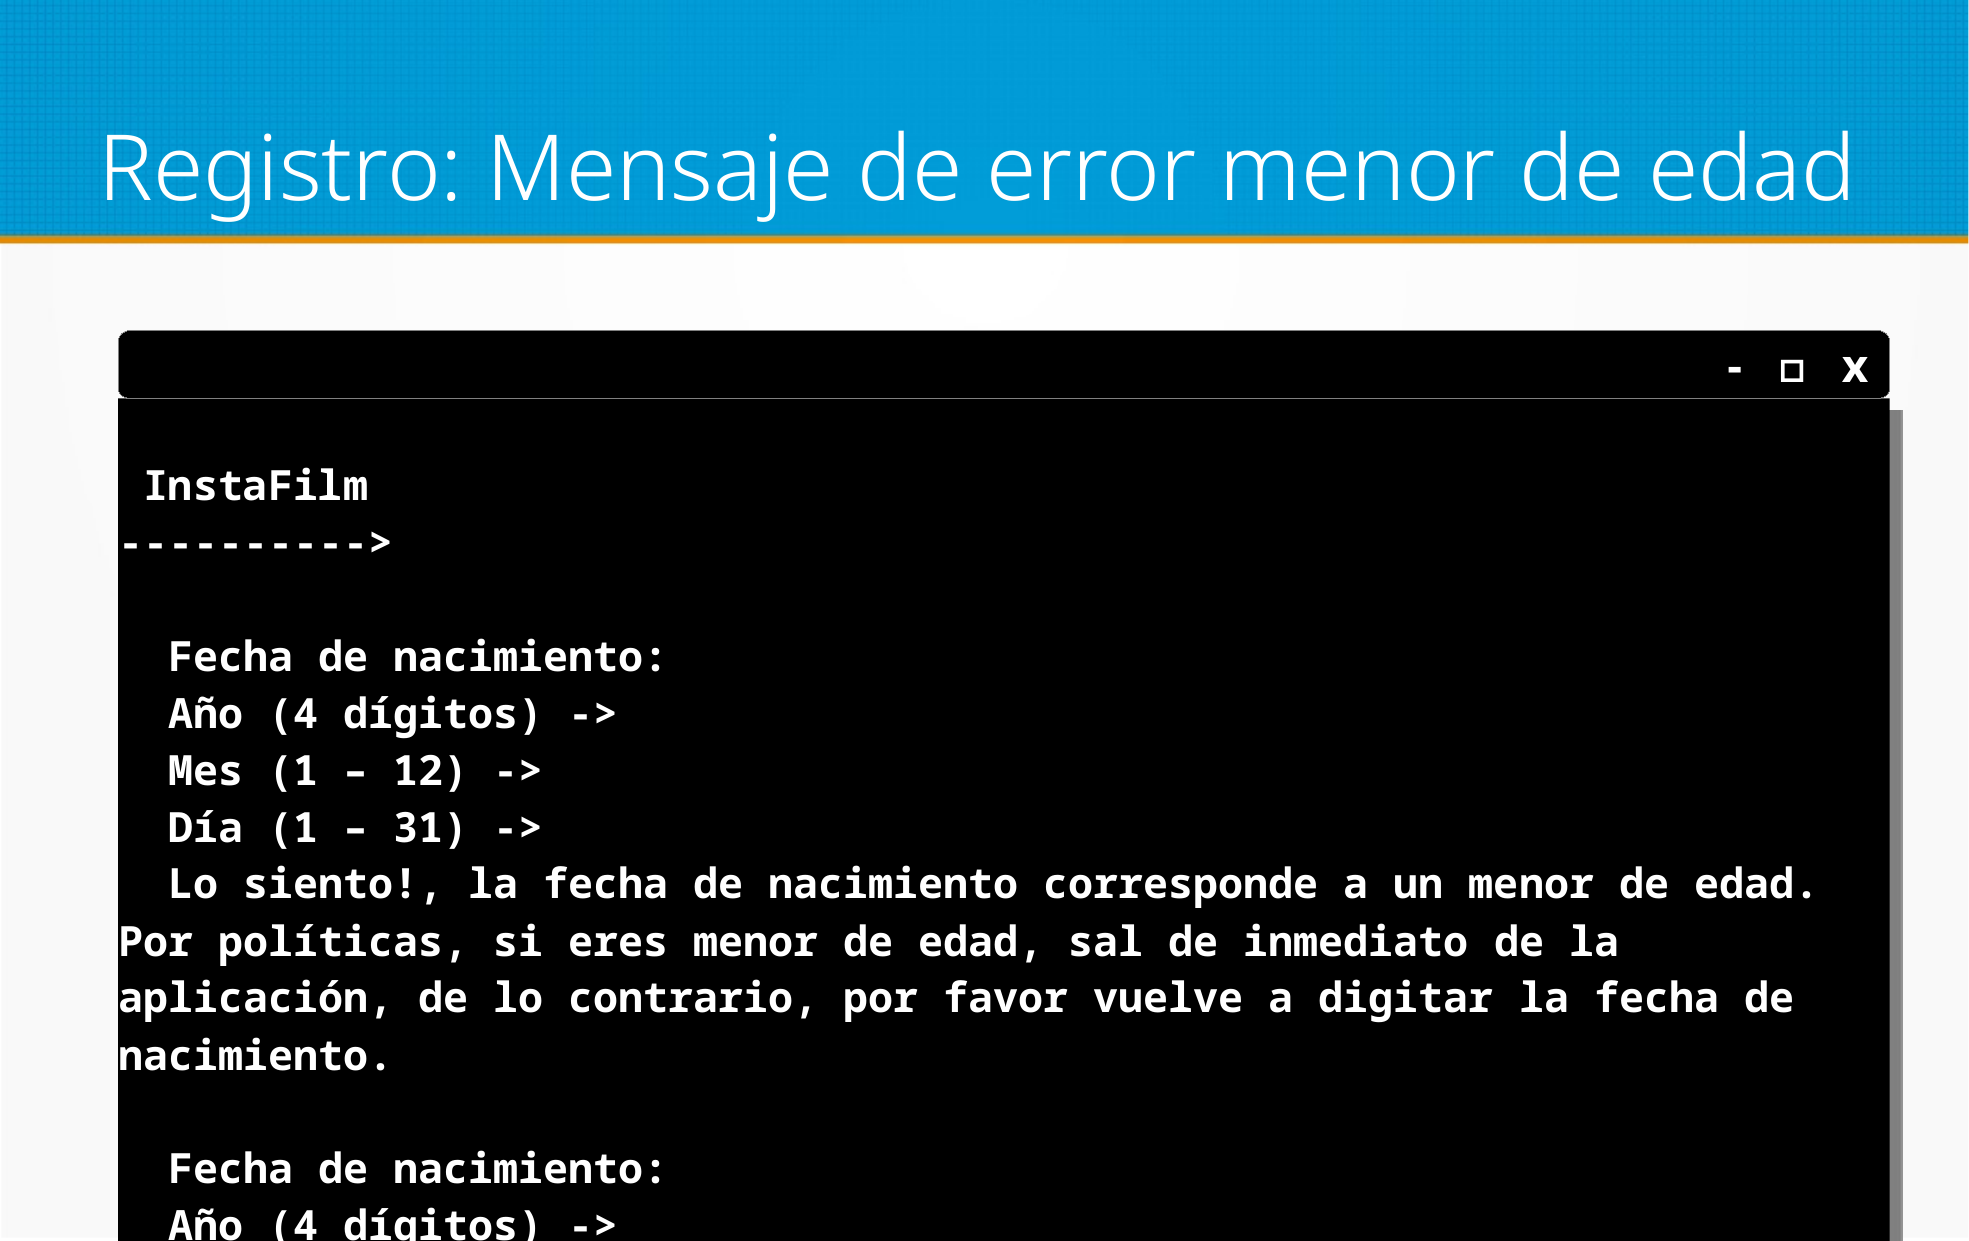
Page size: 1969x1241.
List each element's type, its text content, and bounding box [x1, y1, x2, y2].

title Registro: Mensaje de error menor de edad [98, 19, 1870, 227]
picture [0, 233, 1969, 1241]
text_box InstaFilm ----------> Fecha de nacimiento: Año (4 dígitos) -> Mes (1 – 12) -> Día (1 – 31) -> Lo siento!, la fecha de nacimiento corresponde a un menor de edad. Por políticas, si eres menor de edad, sal de inmediato de la aplicación, de lo contrario, por favor vuelve a digitar la fecha de nacimiento. Fecha de nacimiento: Año (4 dígitos) -> Mes (1 – 12) -> Día (1 – 31) -> [118, 398, 1890, 1123]
text_box - □ x [118, 330, 1890, 399]
